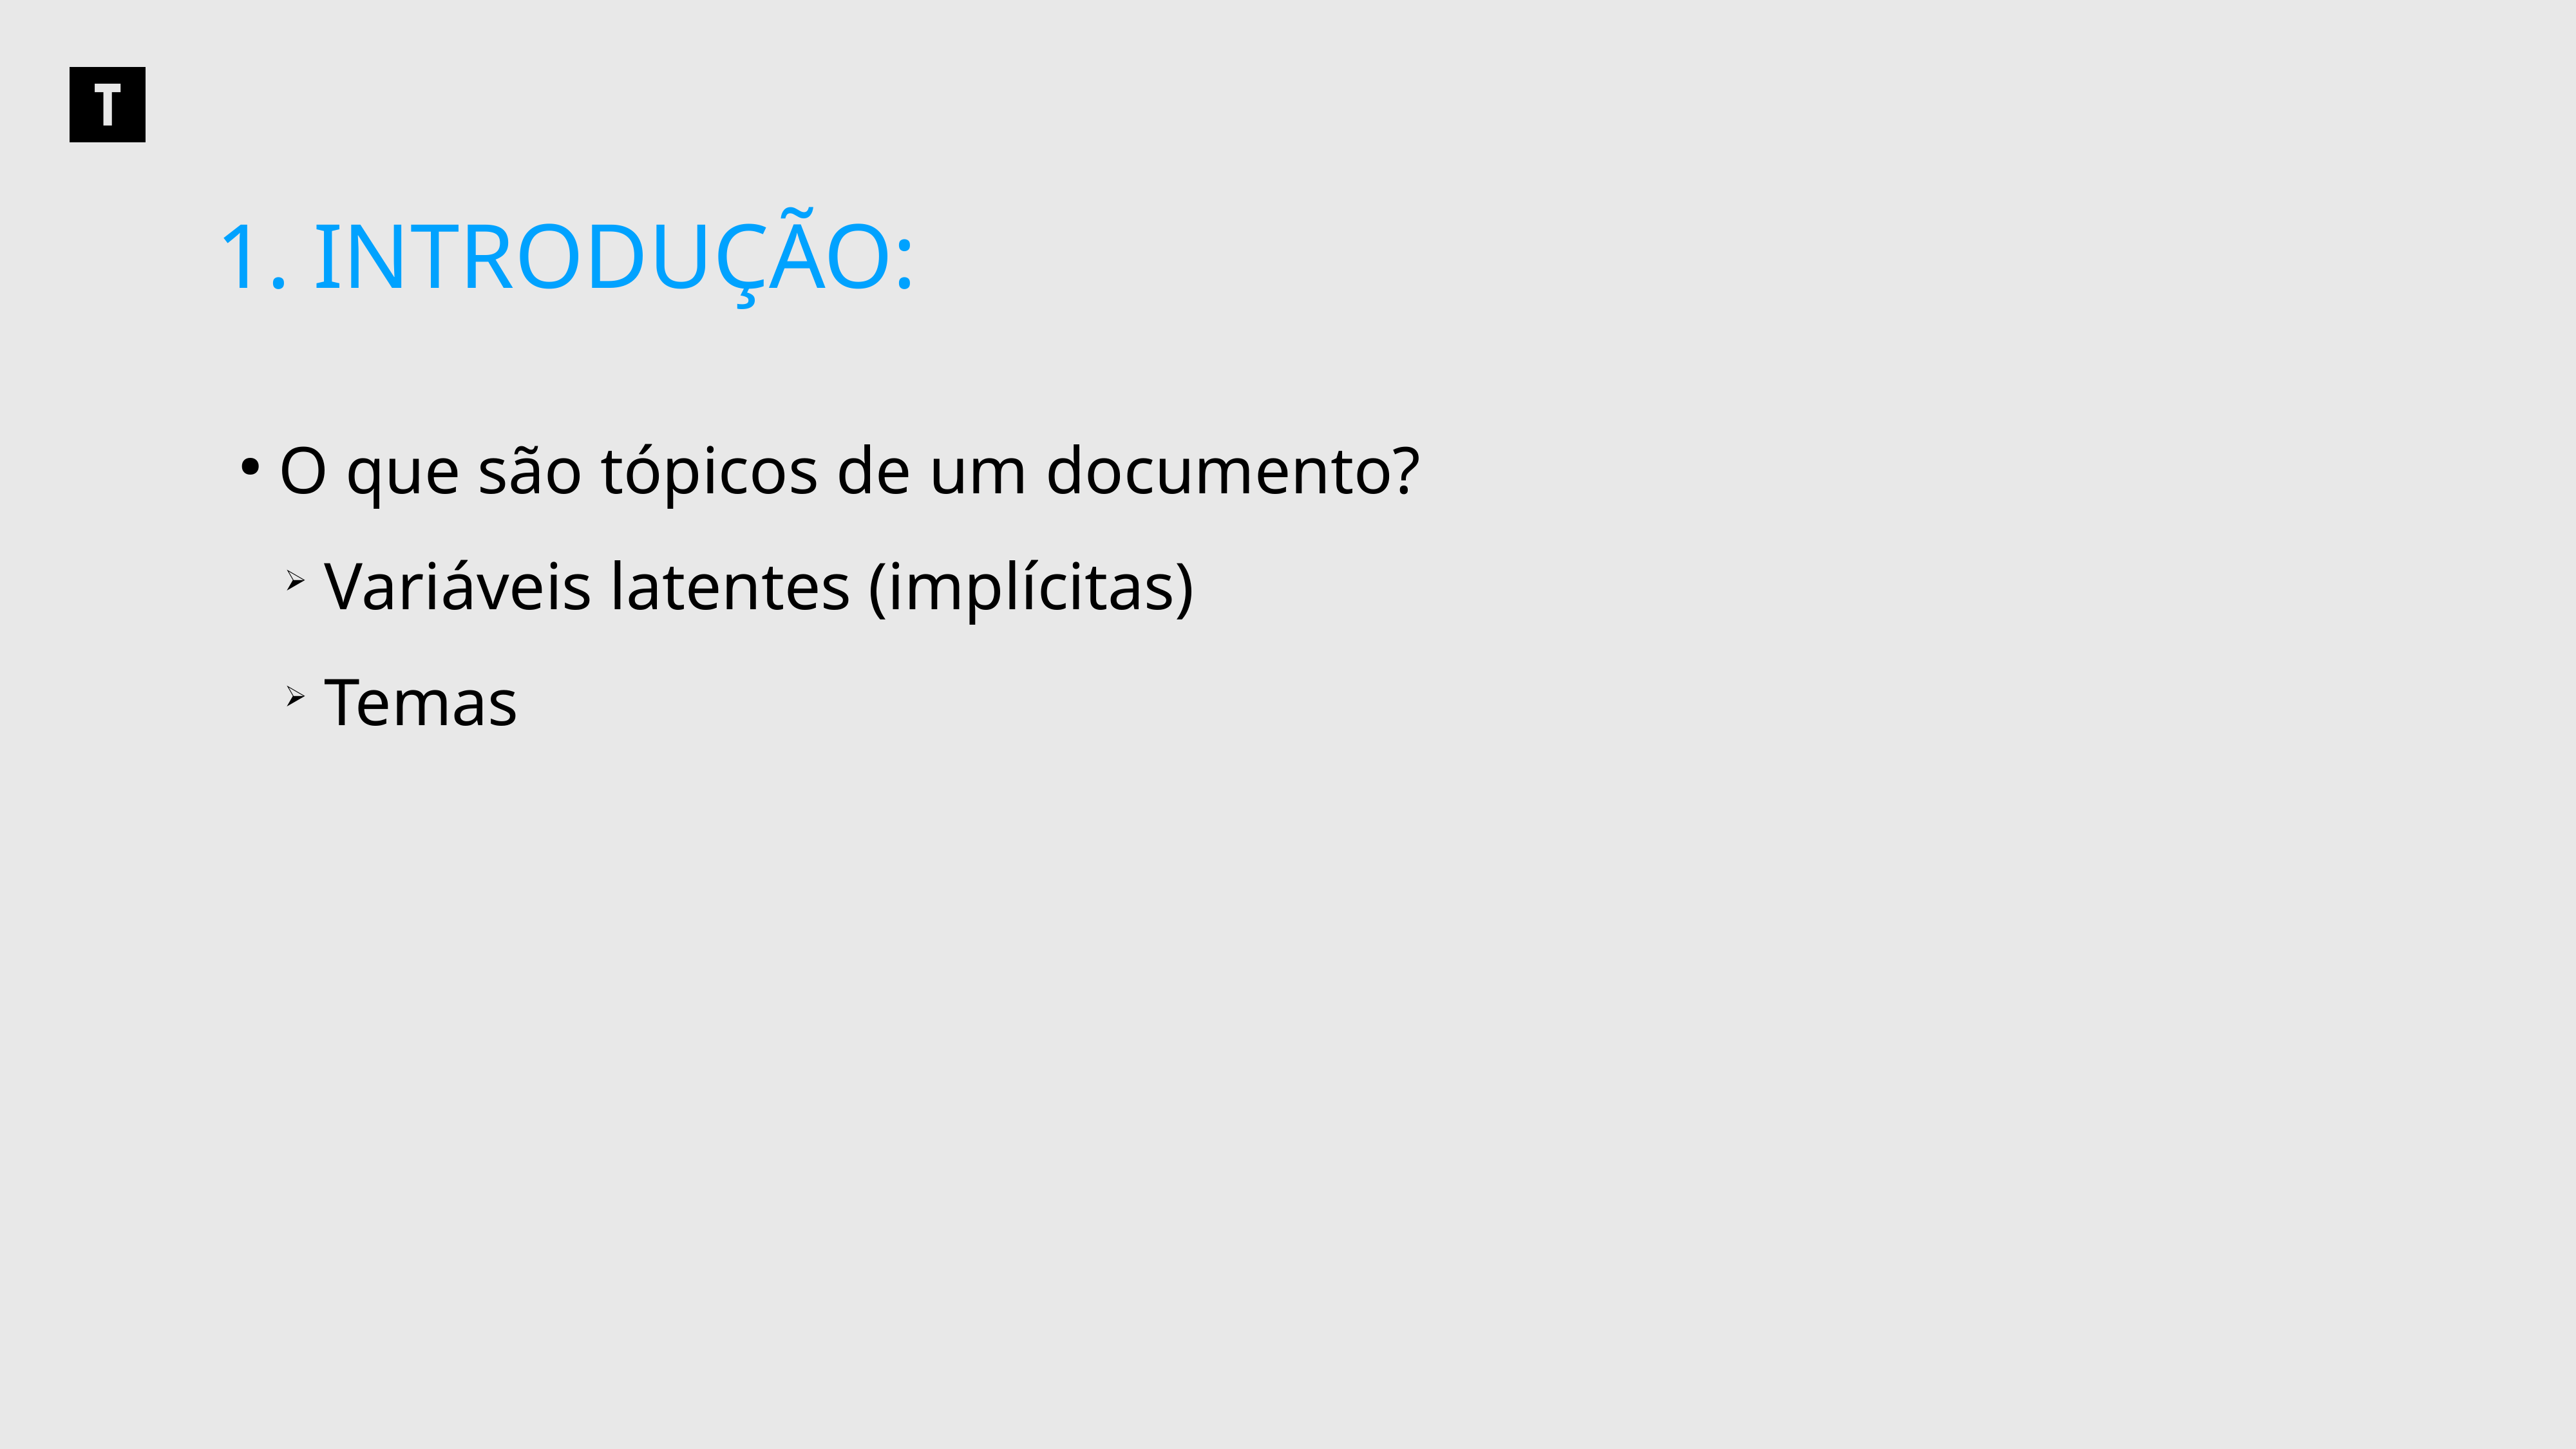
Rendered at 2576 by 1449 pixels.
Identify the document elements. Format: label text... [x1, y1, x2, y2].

text_box O que são tópicos de um documento? Variáveis latentes (implícitas) Temas [211, 385, 1719, 589]
picture [70, 67, 146, 142]
text_box 1. INTRODUÇÃO: [211, 194, 1719, 312]
